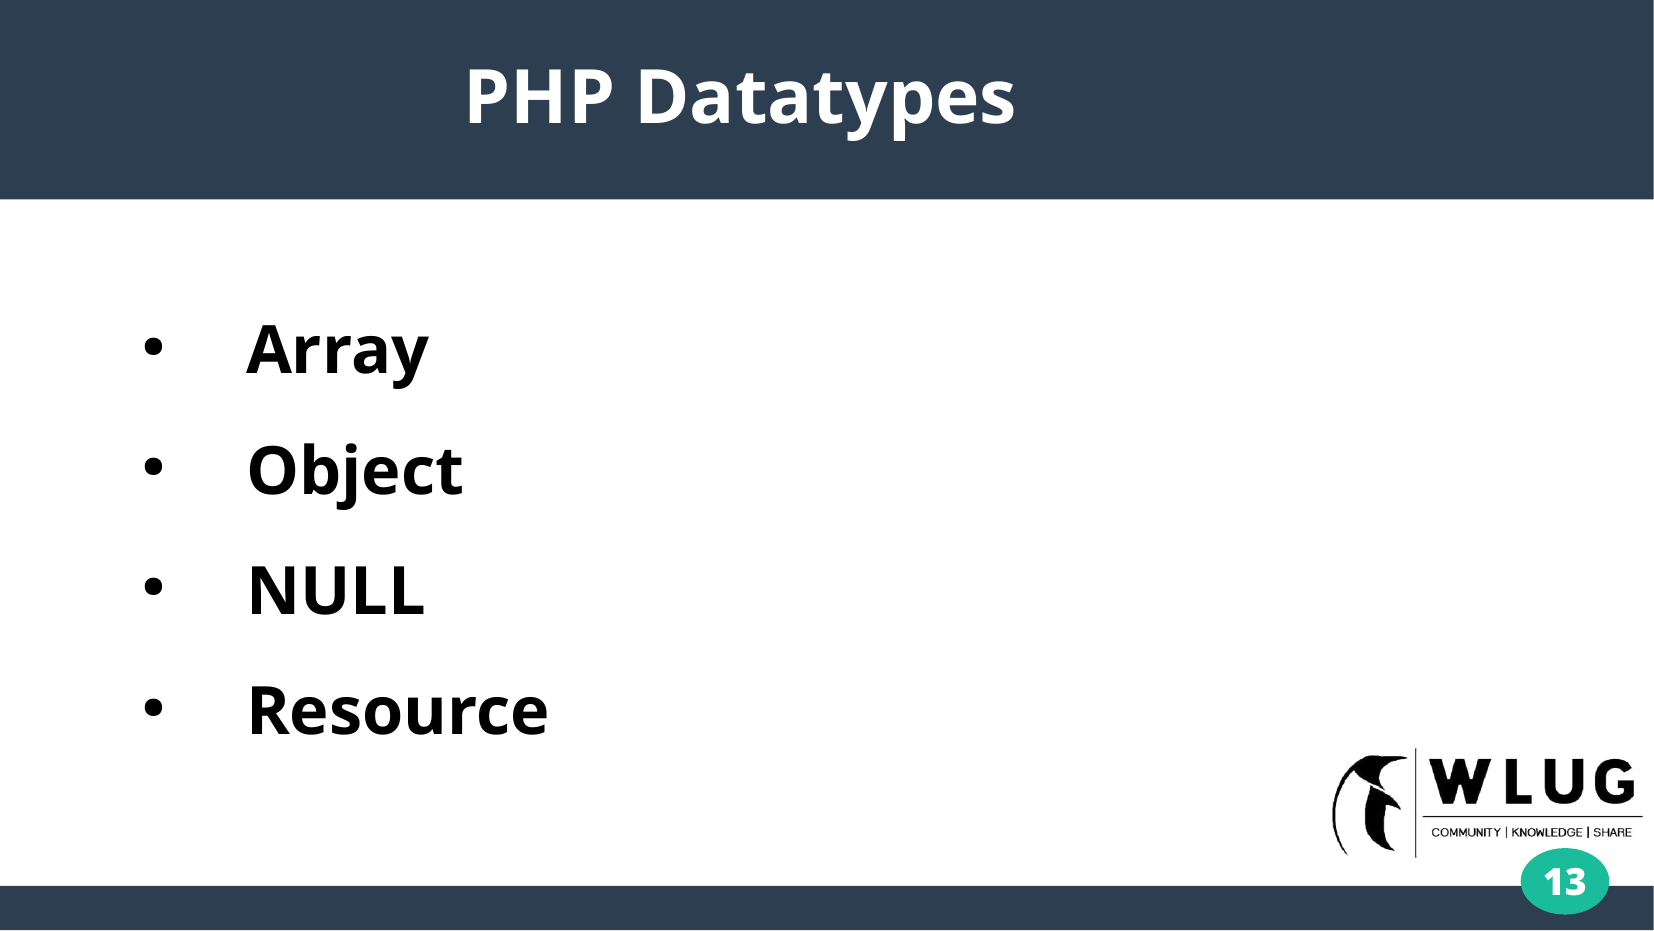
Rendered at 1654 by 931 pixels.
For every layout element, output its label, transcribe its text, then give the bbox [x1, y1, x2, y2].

text_box PHP Datatypes [448, 36, 1130, 162]
text_box Array Object NULL Resource [126, 175, 1441, 841]
picture [1311, 740, 1654, 863]
